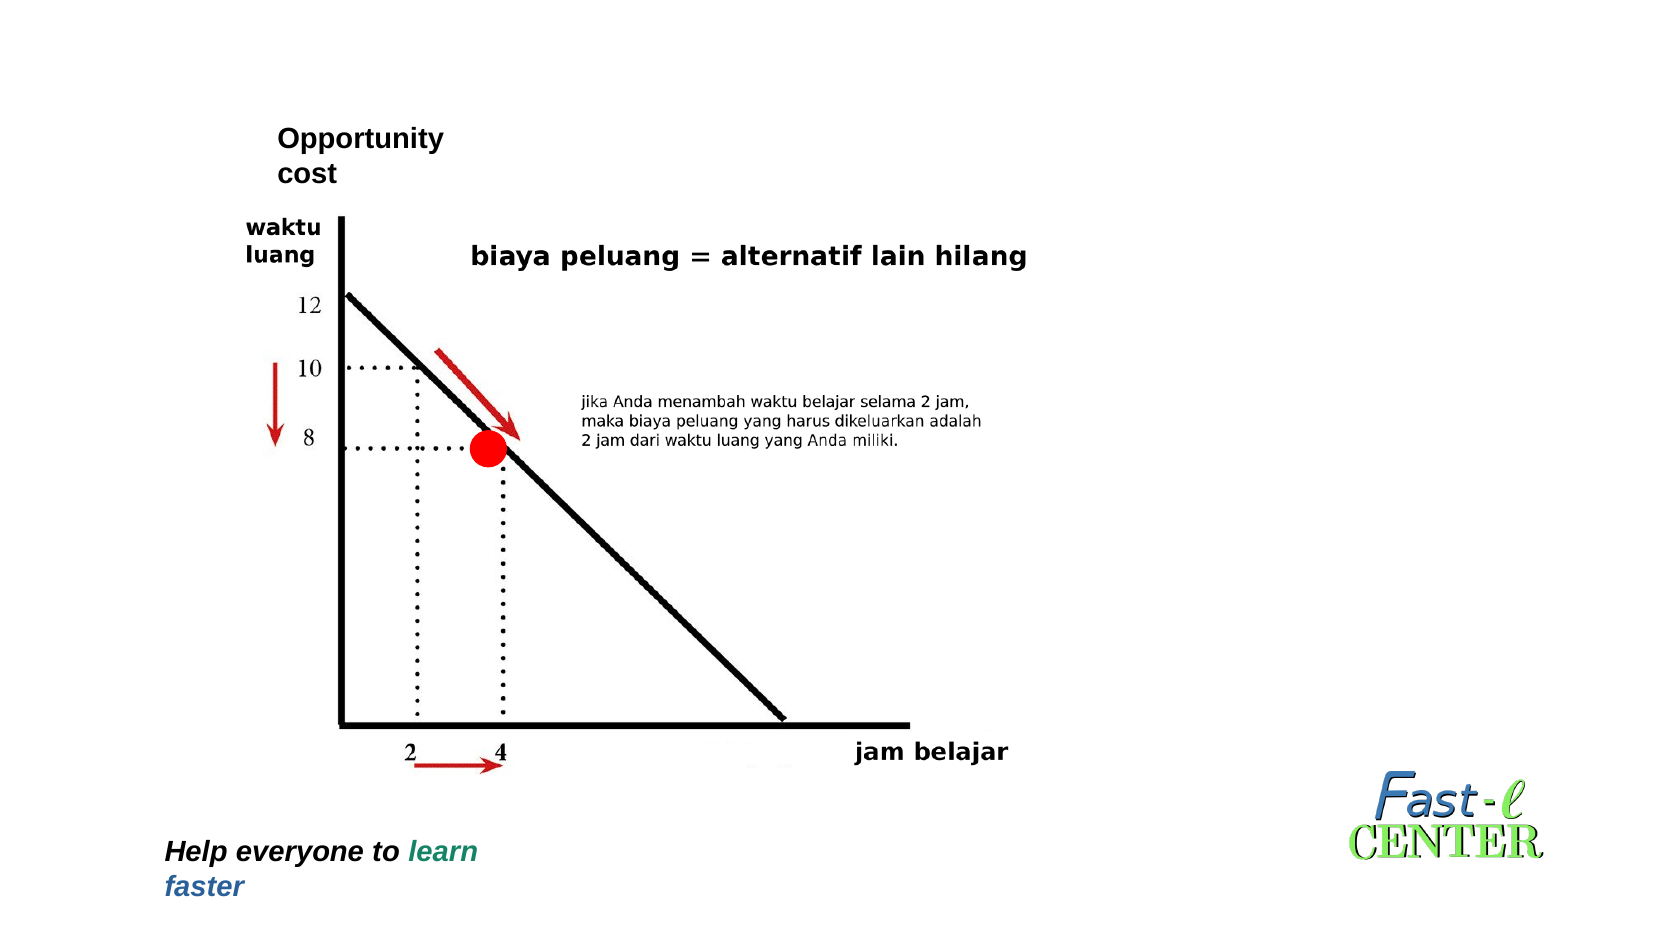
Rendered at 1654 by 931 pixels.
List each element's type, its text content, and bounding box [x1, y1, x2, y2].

text_box Help everyone to learn faster [149, 824, 581, 873]
picture [223, 192, 1050, 788]
text_box Opportunity cost [262, 112, 528, 160]
text_box [469, 430, 507, 468]
picture [1349, 771, 1544, 862]
